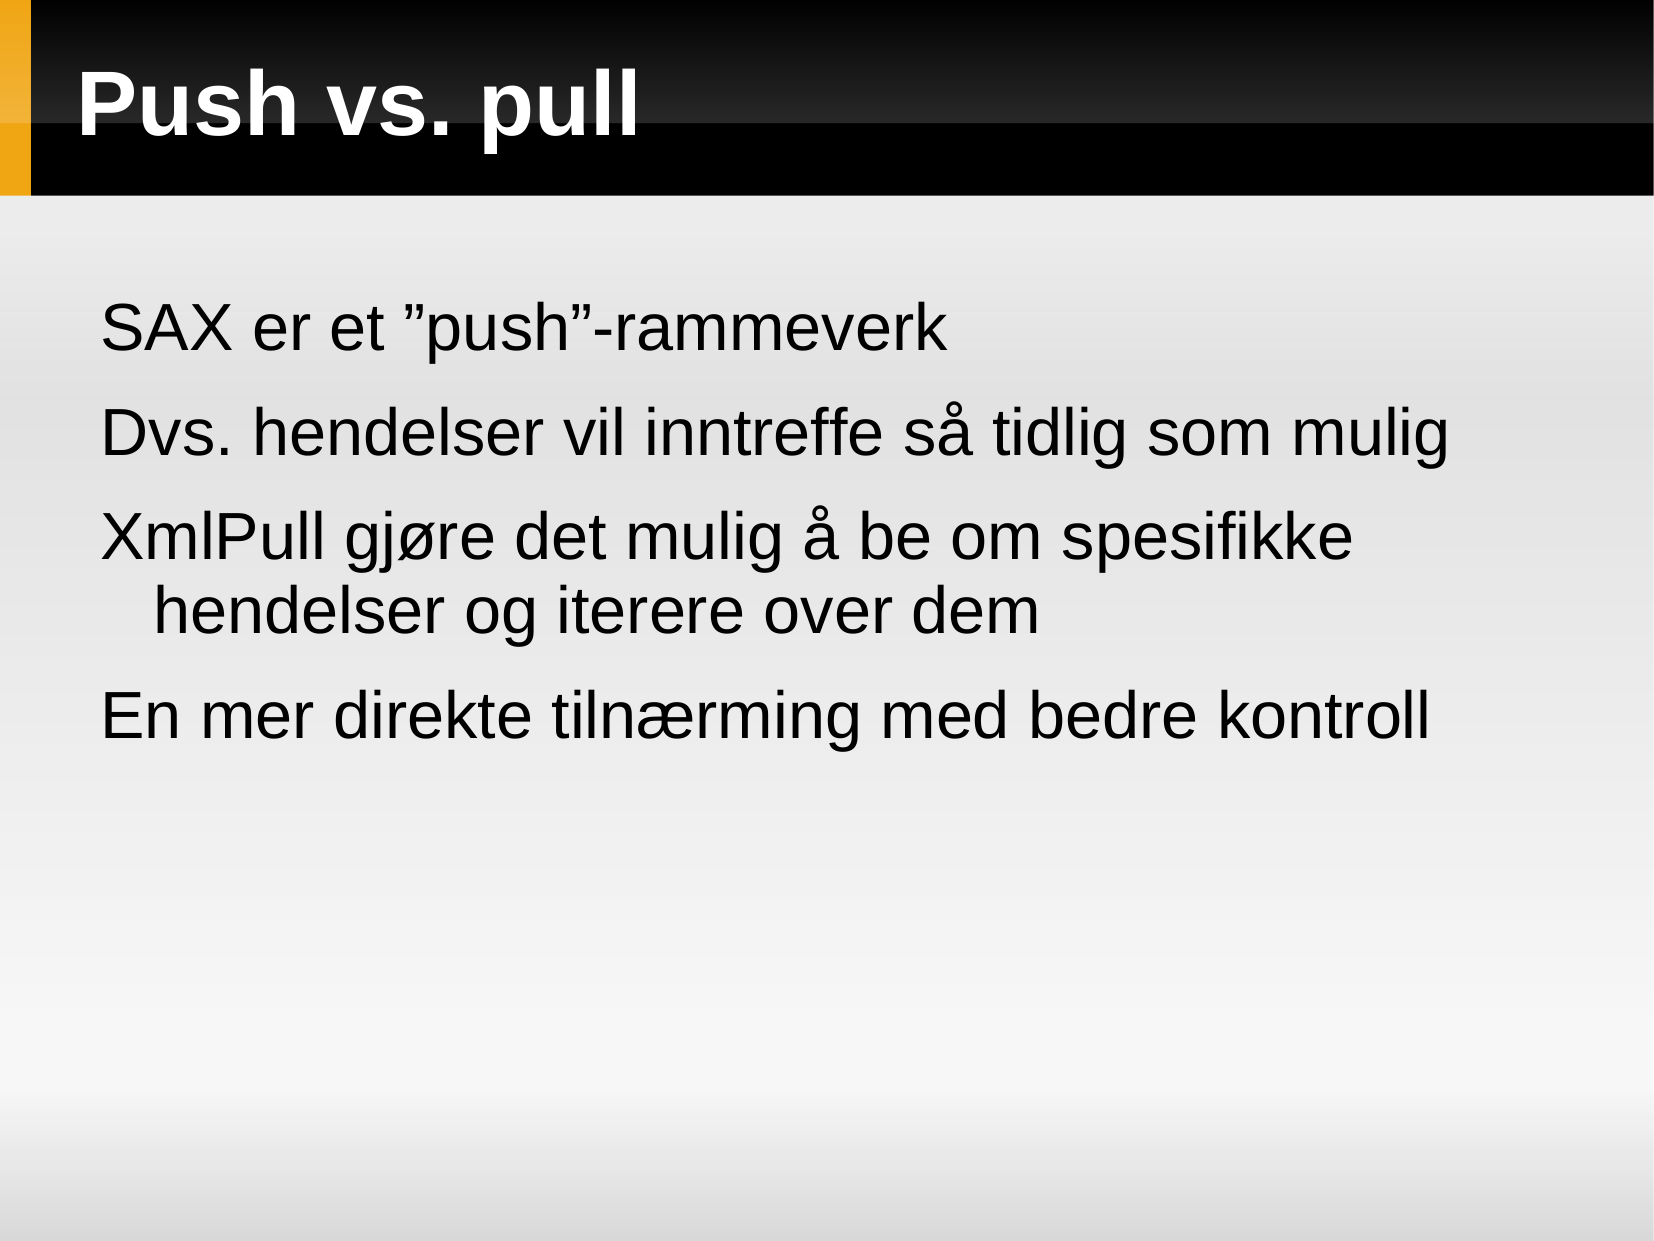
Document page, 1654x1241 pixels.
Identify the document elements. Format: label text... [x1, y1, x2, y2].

list SAX er et ”push”-rammeverk Dvs. hendelser vil inntreffe så tidlig som mulig XmlPull gjøre det mulig å be om spesifikke hendelser og iterere over dem En mer direkte tilnærming med bedre kontroll [82, 290, 1571, 1094]
title Push vs. pull [76, 7, 1565, 200]
picture [0, 0, 1654, 1241]
